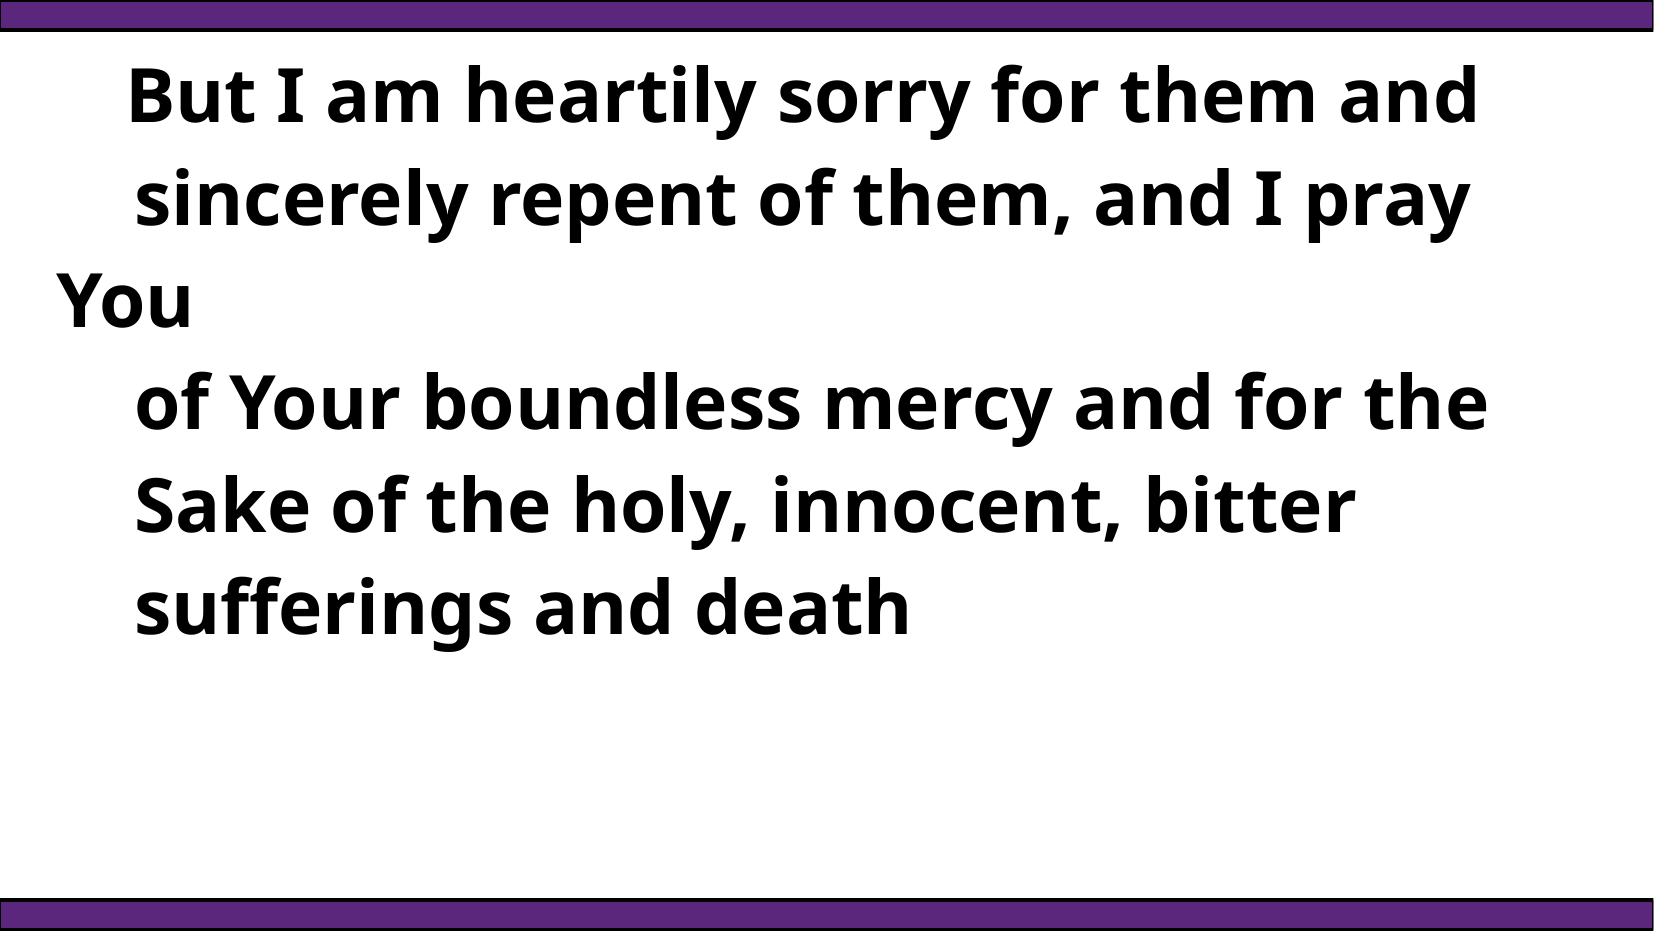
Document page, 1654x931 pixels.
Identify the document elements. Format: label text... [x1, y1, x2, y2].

text_box [0, 0, 1654, 31]
text_box But I am heartily sorry for them and sincerely repent of them, and I pray You of Your boundless mercy and for the Sake of the holy, innocent, bitter sufferings and death [41, 35, 1587, 550]
text_box [0, 900, 1654, 931]
